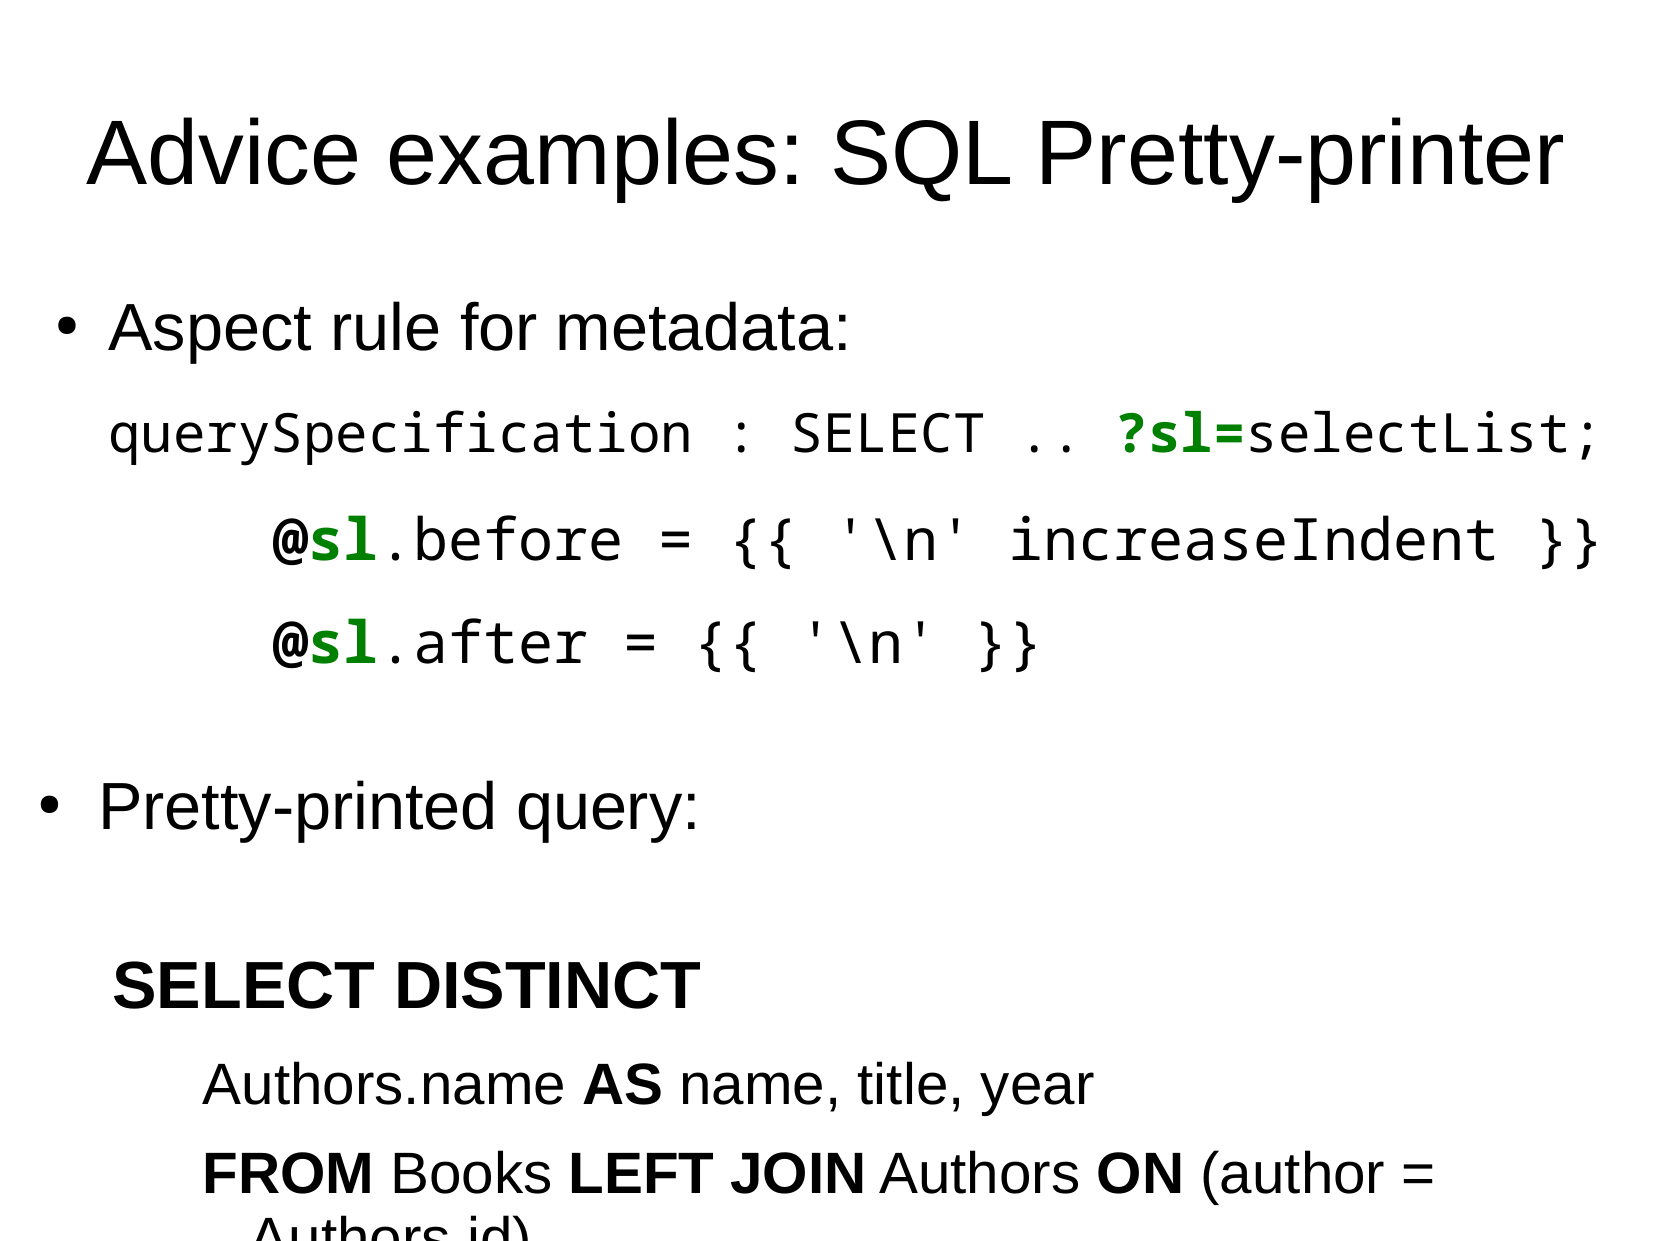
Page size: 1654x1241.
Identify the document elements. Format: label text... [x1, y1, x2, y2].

list Aspect rule for metadata: querySpecification : SELECT .. ?sl=selectList; @sl.before = {{ '\n' increaseIndent }} @sl.after = {{ '\n' }} Pretty-printed query: SELECT DISTINCT Authors.name AS name, title, year FROM Books LEFT JOIN Authors ON (author = Authors.id) [37, 290, 1613, 1210]
title Advice examples: SQL Pretty-printer [82, 56, 1571, 250]
